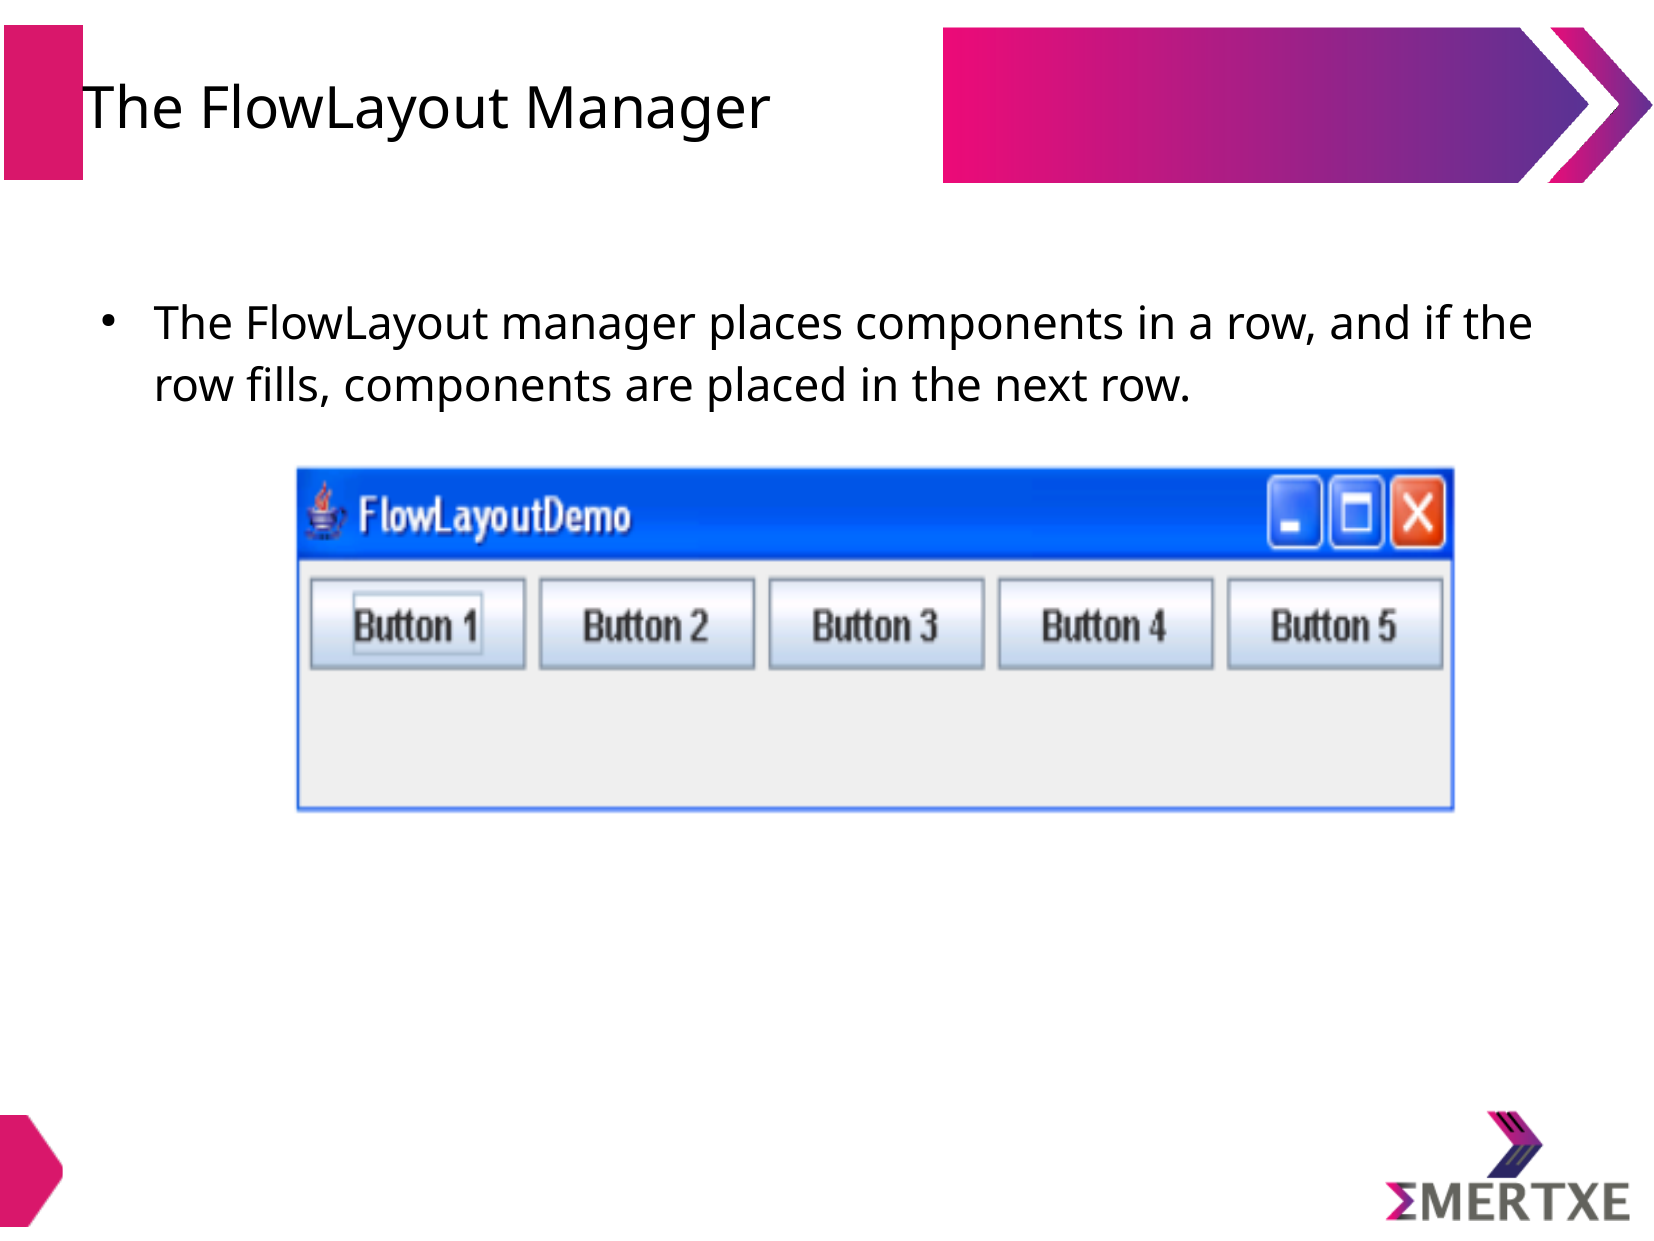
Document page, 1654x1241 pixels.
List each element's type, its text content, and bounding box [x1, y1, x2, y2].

picture [1571, 27, 1653, 183]
title The FlowLayout Manager [82, 2, 1571, 210]
list The FlowLayout manager places components in a row, and if the row fills, components are placed in the next row. [82, 290, 1571, 1010]
picture [1385, 1107, 1631, 1221]
picture [255, 449, 1471, 856]
